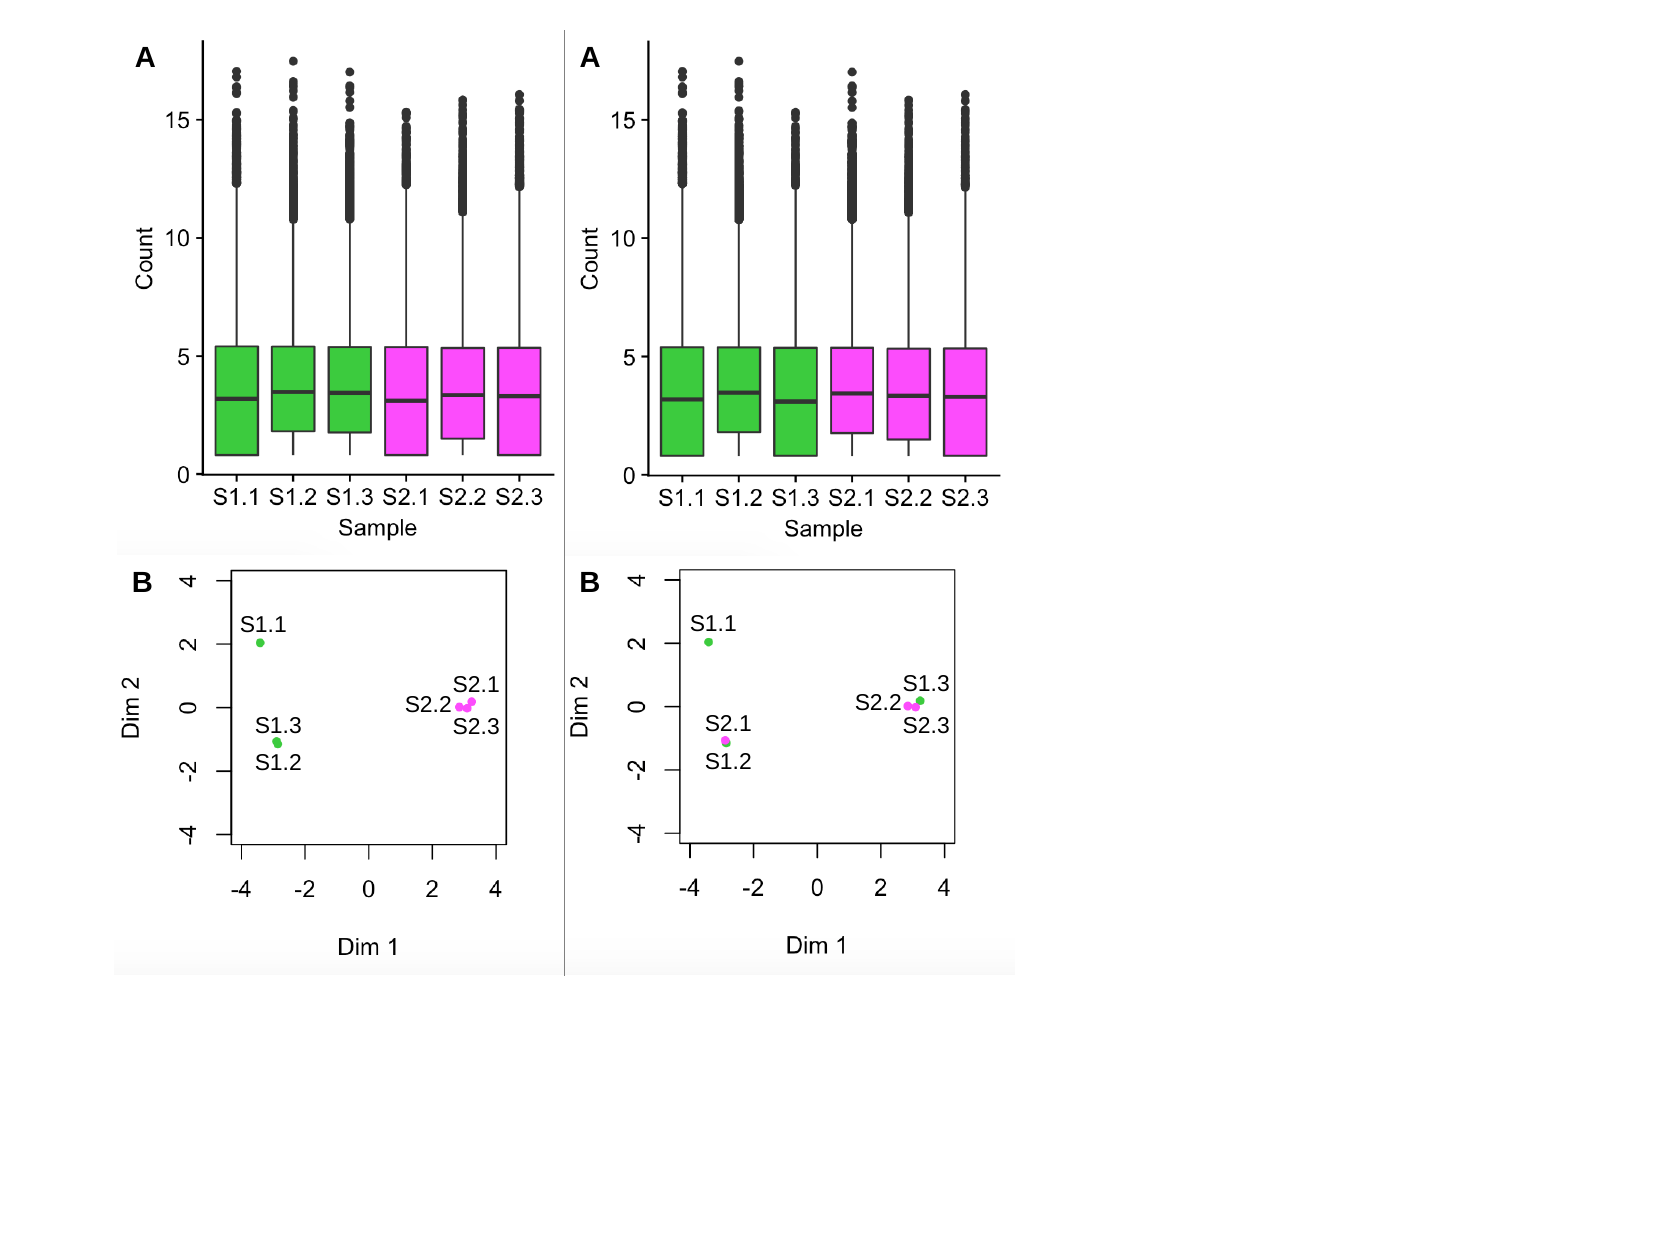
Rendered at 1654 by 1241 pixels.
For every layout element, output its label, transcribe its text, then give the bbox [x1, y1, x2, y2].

text_box S1.3 [240, 705, 361, 742]
text_box S1.1 [225, 604, 346, 665]
picture [114, 29, 1015, 976]
text_box B [117, 558, 163, 616]
text_box A [120, 33, 166, 91]
text_box S1.3 [888, 663, 1009, 705]
text_box S1.2 [240, 742, 361, 803]
text_box S2.3 [888, 705, 1009, 766]
text_box S2.2 [390, 683, 511, 744]
text_box S2.1 [438, 664, 559, 706]
text_box A [565, 33, 610, 91]
text_box S1.1 [675, 603, 796, 664]
text_box S2.3 [438, 706, 559, 767]
text_box S2.1 [690, 703, 811, 741]
text_box S2.2 [840, 682, 961, 743]
text_box S1.2 [690, 741, 811, 802]
text_box B [565, 558, 610, 616]
